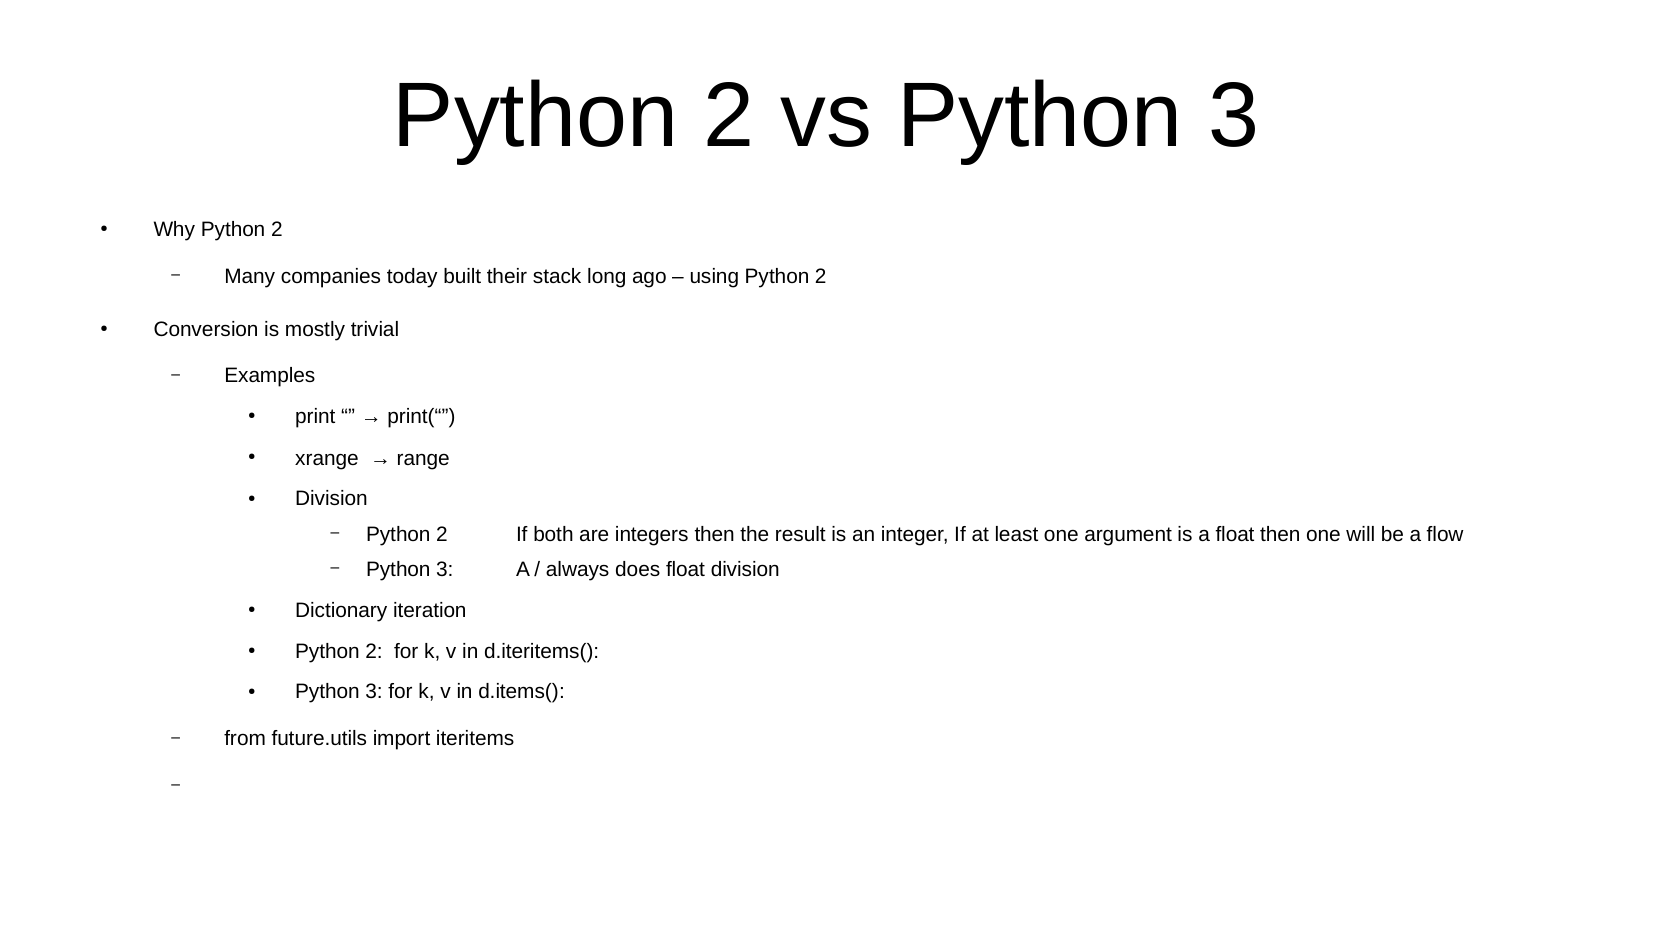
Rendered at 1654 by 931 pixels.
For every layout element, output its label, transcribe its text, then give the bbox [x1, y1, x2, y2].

list Why Python 2 Many companies today built their stack long ago – using Python 2 Conversion is mostly trivial Examples print “” → print(“”) xrange → range Division Python 2 If both are integers then the result is an integer, If at least one argument is a float then one will be a flow Python 3: A / always does float division Dictionary iteration Python 2: for k, v in d.iteritems(): Python 3: for k, v in d.items(): from future.utils import iteritems [82, 217, 1621, 916]
title Python 2 vs Python 3 [82, 37, 1571, 193]
